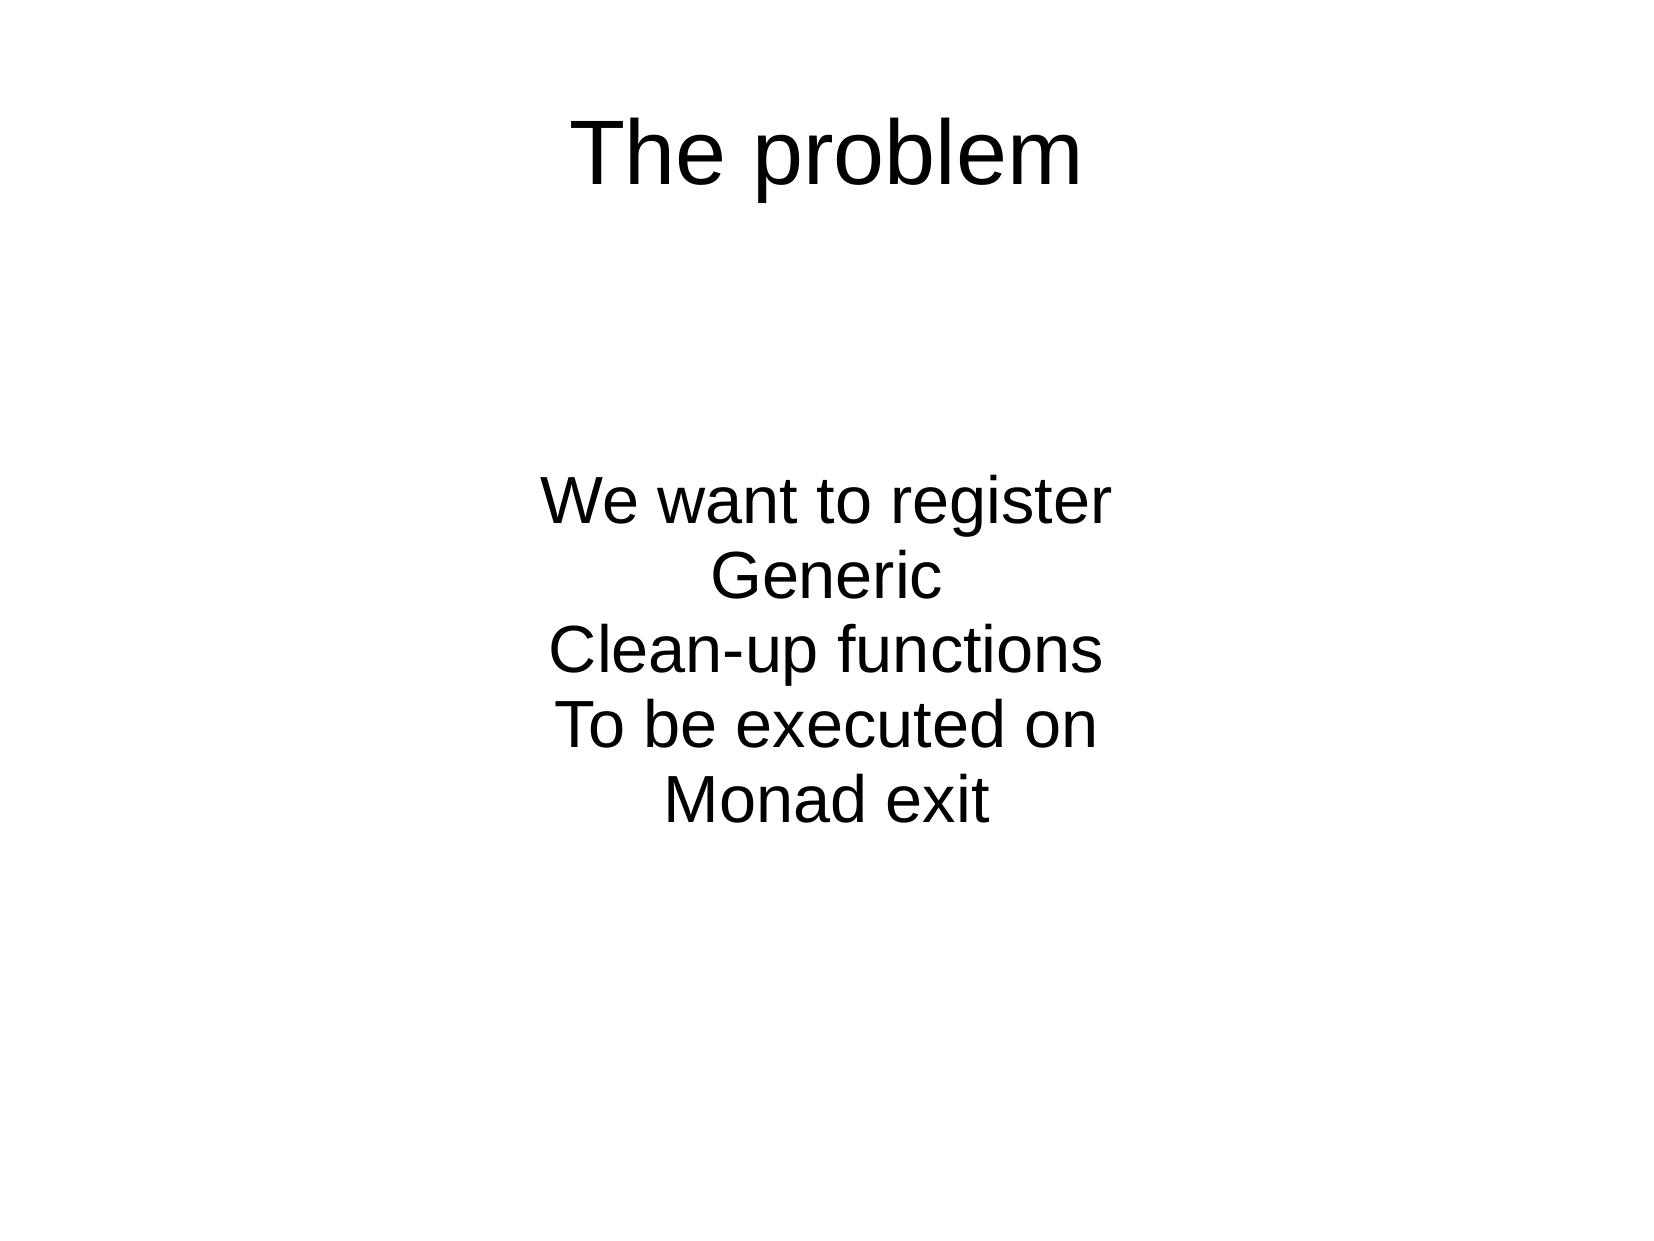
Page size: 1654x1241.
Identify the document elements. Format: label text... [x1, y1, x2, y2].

title The problem [82, 49, 1571, 257]
subtitle We want to register Generic Clean-up functions To be executed on Monad exit [82, 290, 1571, 1010]
